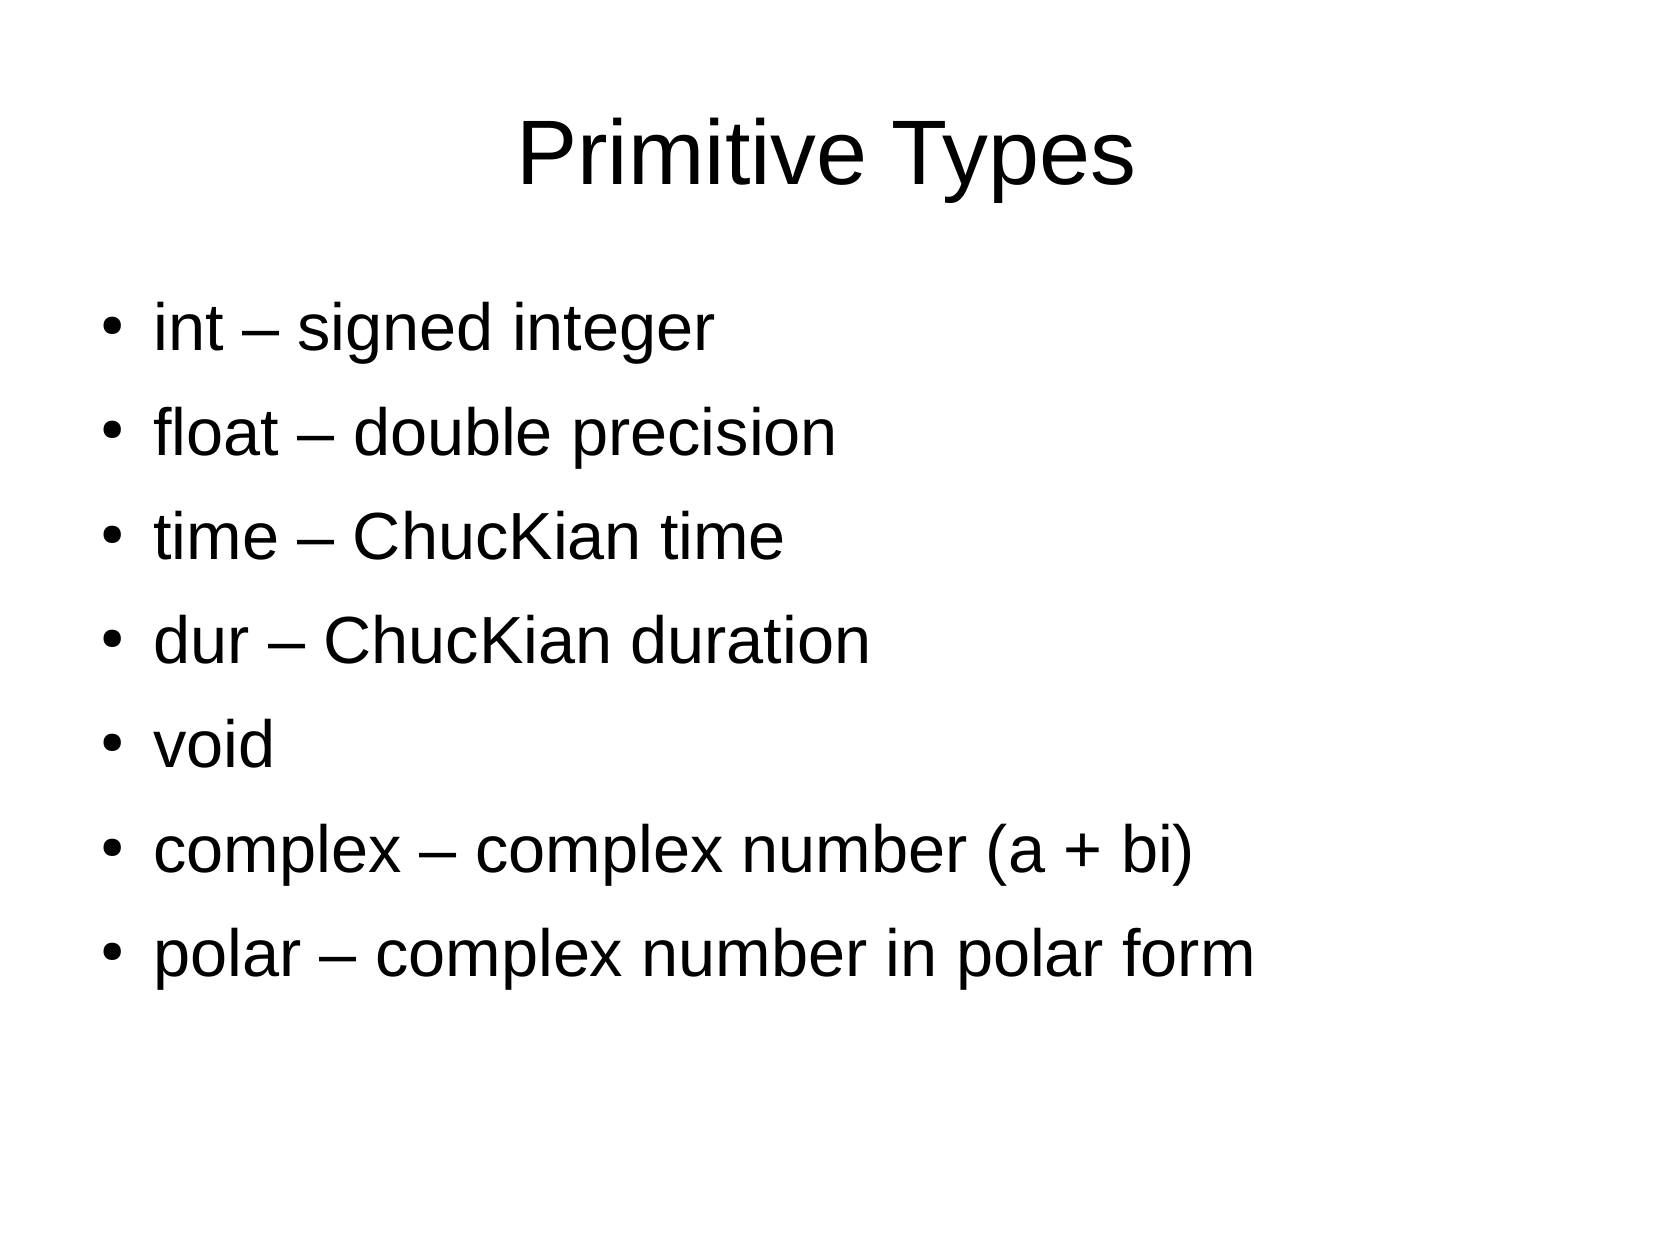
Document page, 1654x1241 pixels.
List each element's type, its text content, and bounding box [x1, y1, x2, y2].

title Primitive Types [82, 49, 1571, 257]
list int – signed integer float – double precision time – ChucKian time dur – ChucKian duration void complex – complex number (a + bi) polar – complex number in polar form [82, 290, 1538, 1010]
